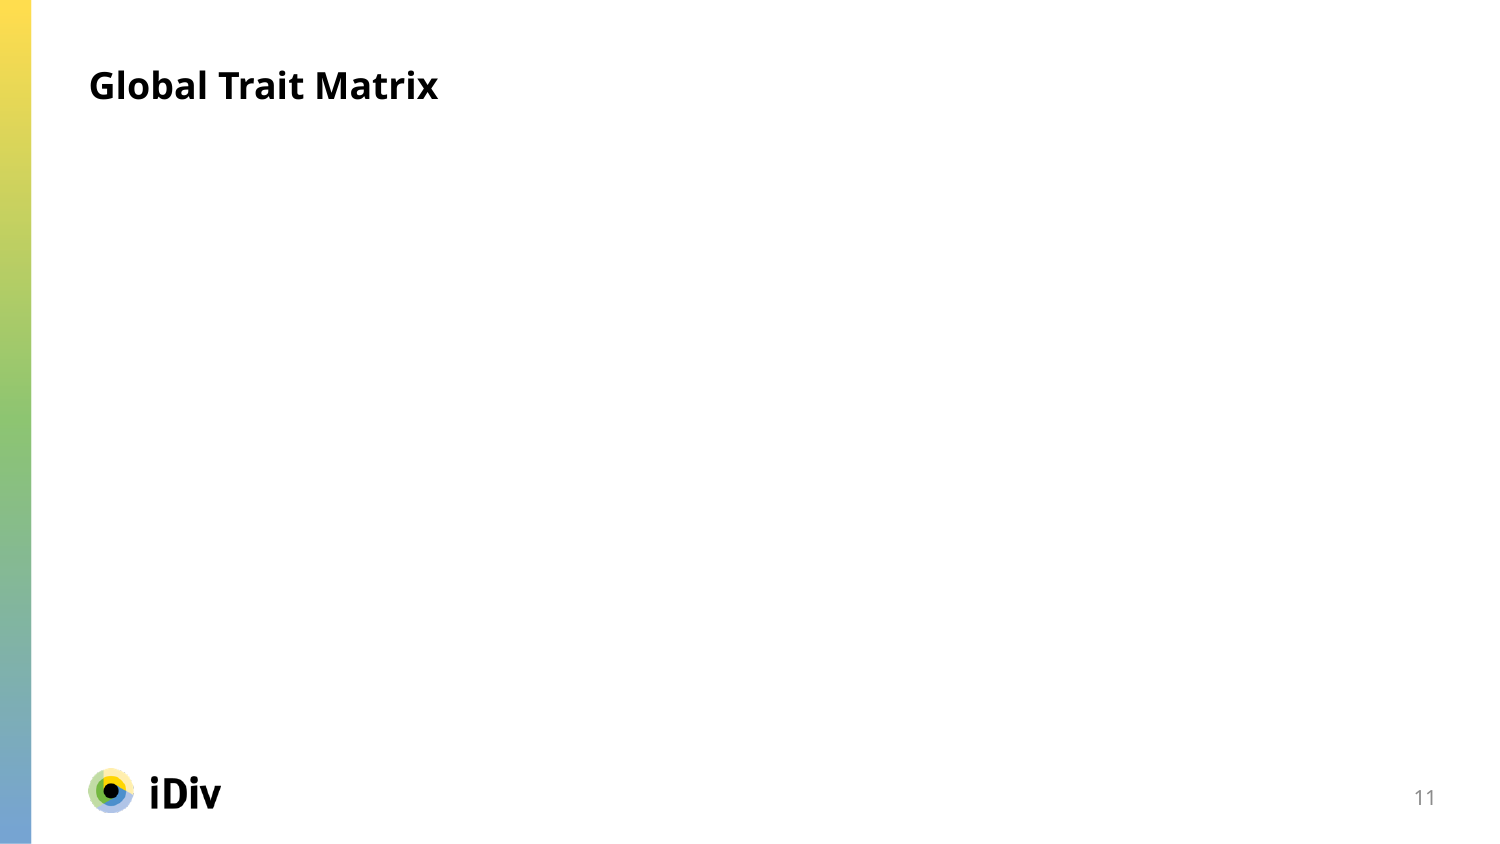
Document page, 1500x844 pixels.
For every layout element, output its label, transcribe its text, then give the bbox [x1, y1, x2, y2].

slide_number 6 [1240, 767, 1437, 813]
picture [0, 0, 1500, 844]
list Global Trait Matrix [88, 61, 1437, 157]
